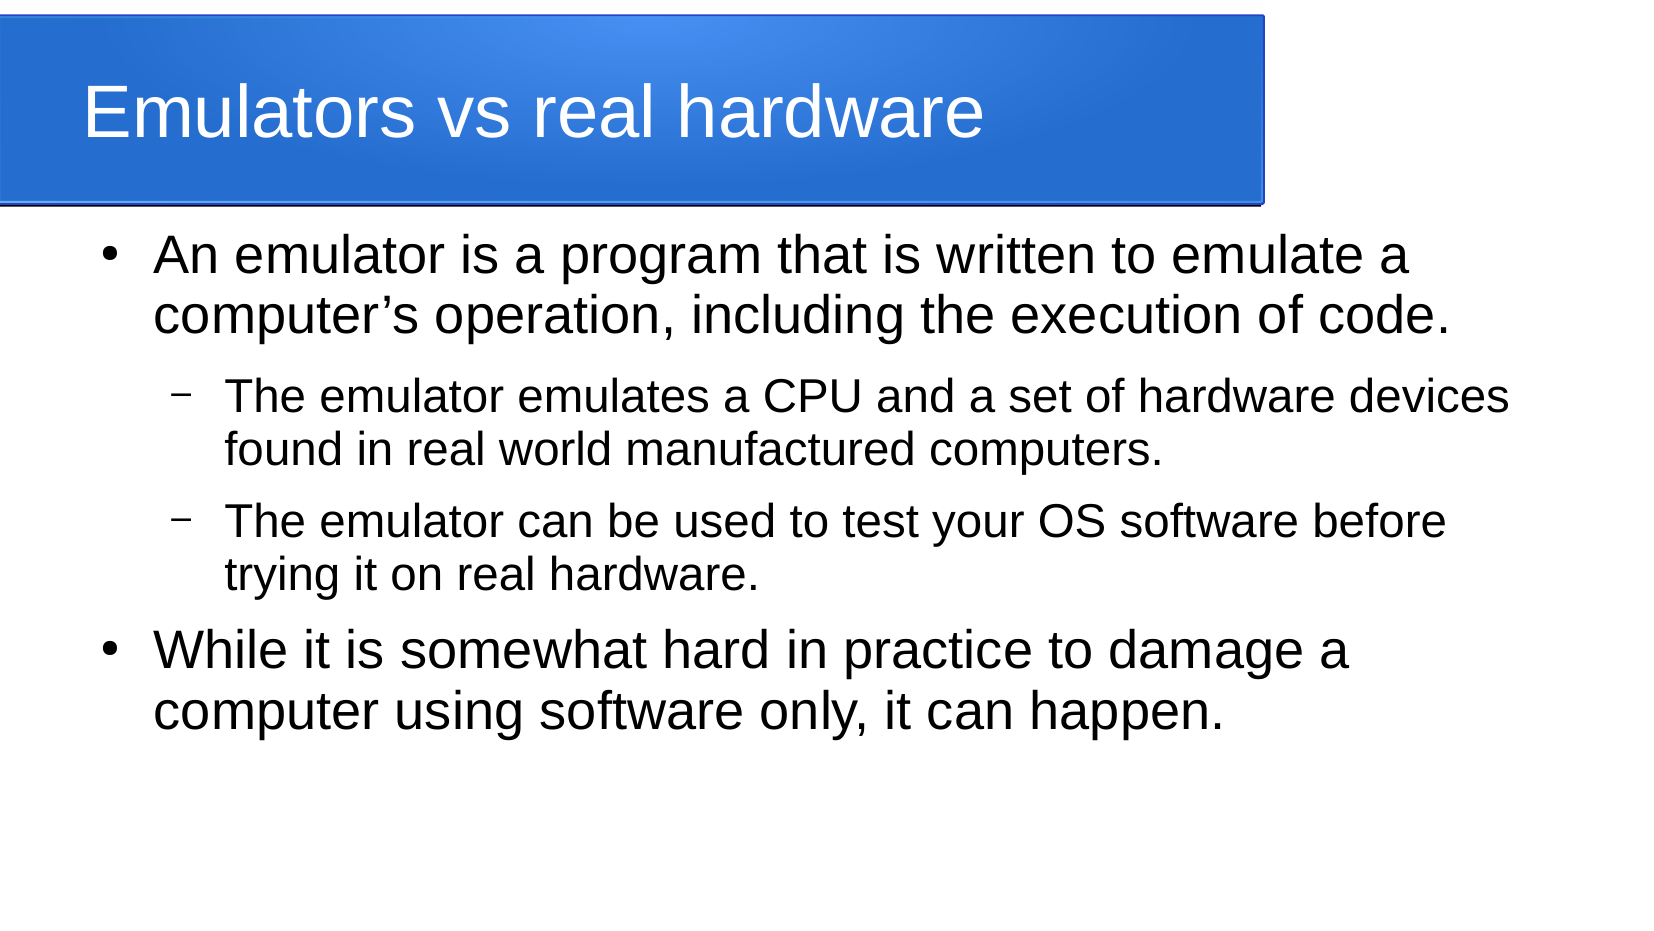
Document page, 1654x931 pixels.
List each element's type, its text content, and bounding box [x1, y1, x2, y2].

title Emulators vs real hardware [82, 35, 1235, 189]
list An emulator is a program that is written to emulate a computer’s operation, including the execution of code. The emulator emulates a CPU and a set of hardware devices found in real world manufactured computers. The emulator can be used to test your OS software before trying it on real hardware. While it is somewhat hard in practice to damage a computer using software only, it can happen. [82, 224, 1571, 764]
